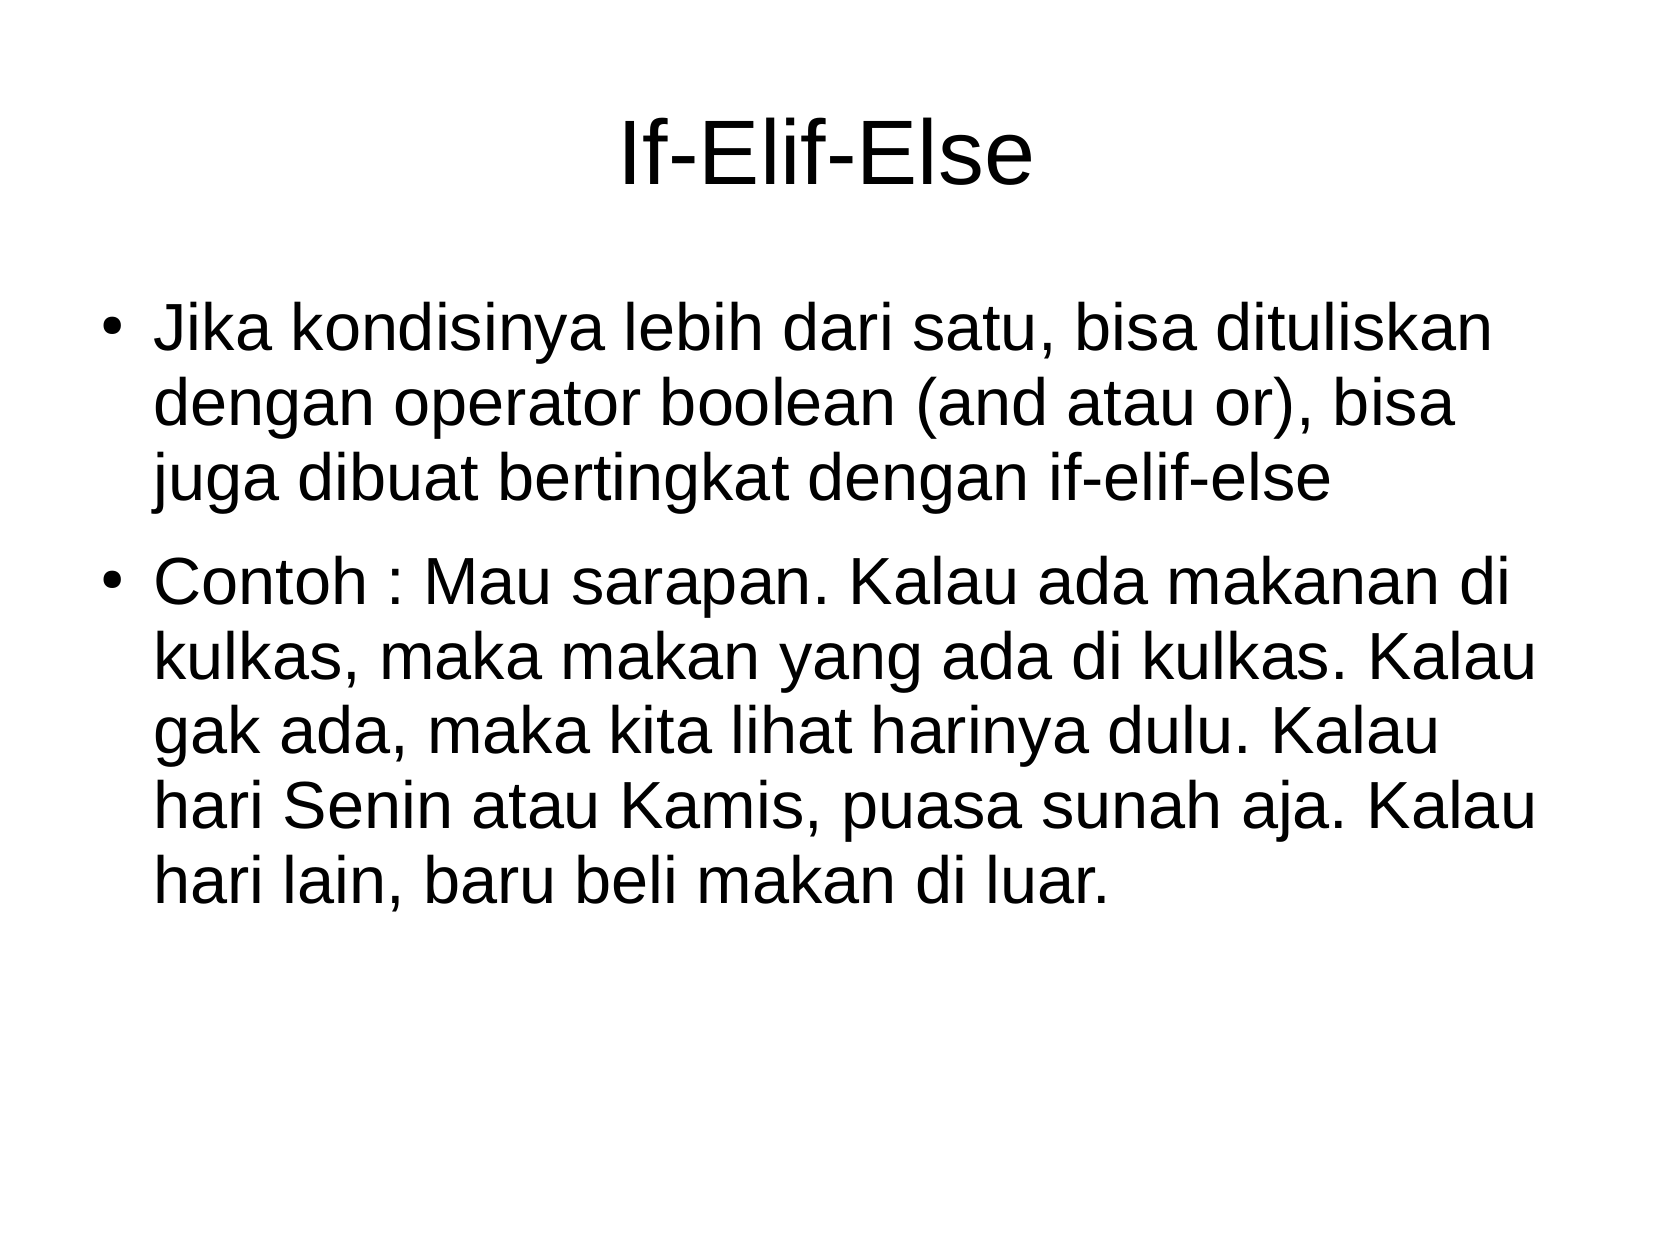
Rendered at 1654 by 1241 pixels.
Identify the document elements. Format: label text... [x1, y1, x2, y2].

list Jika kondisinya lebih dari satu, bisa dituliskan dengan operator boolean (and atau or), bisa juga dibuat bertingkat dengan if-elif-else Contoh : Mau sarapan. Kalau ada makanan di kulkas, maka makan yang ada di kulkas. Kalau gak ada, maka kita lihat harinya dulu. Kalau hari Senin atau Kamis, puasa sunah aja. Kalau hari lain, baru beli makan di luar. [82, 290, 1571, 1010]
title If-Elif-Else [82, 49, 1571, 257]
